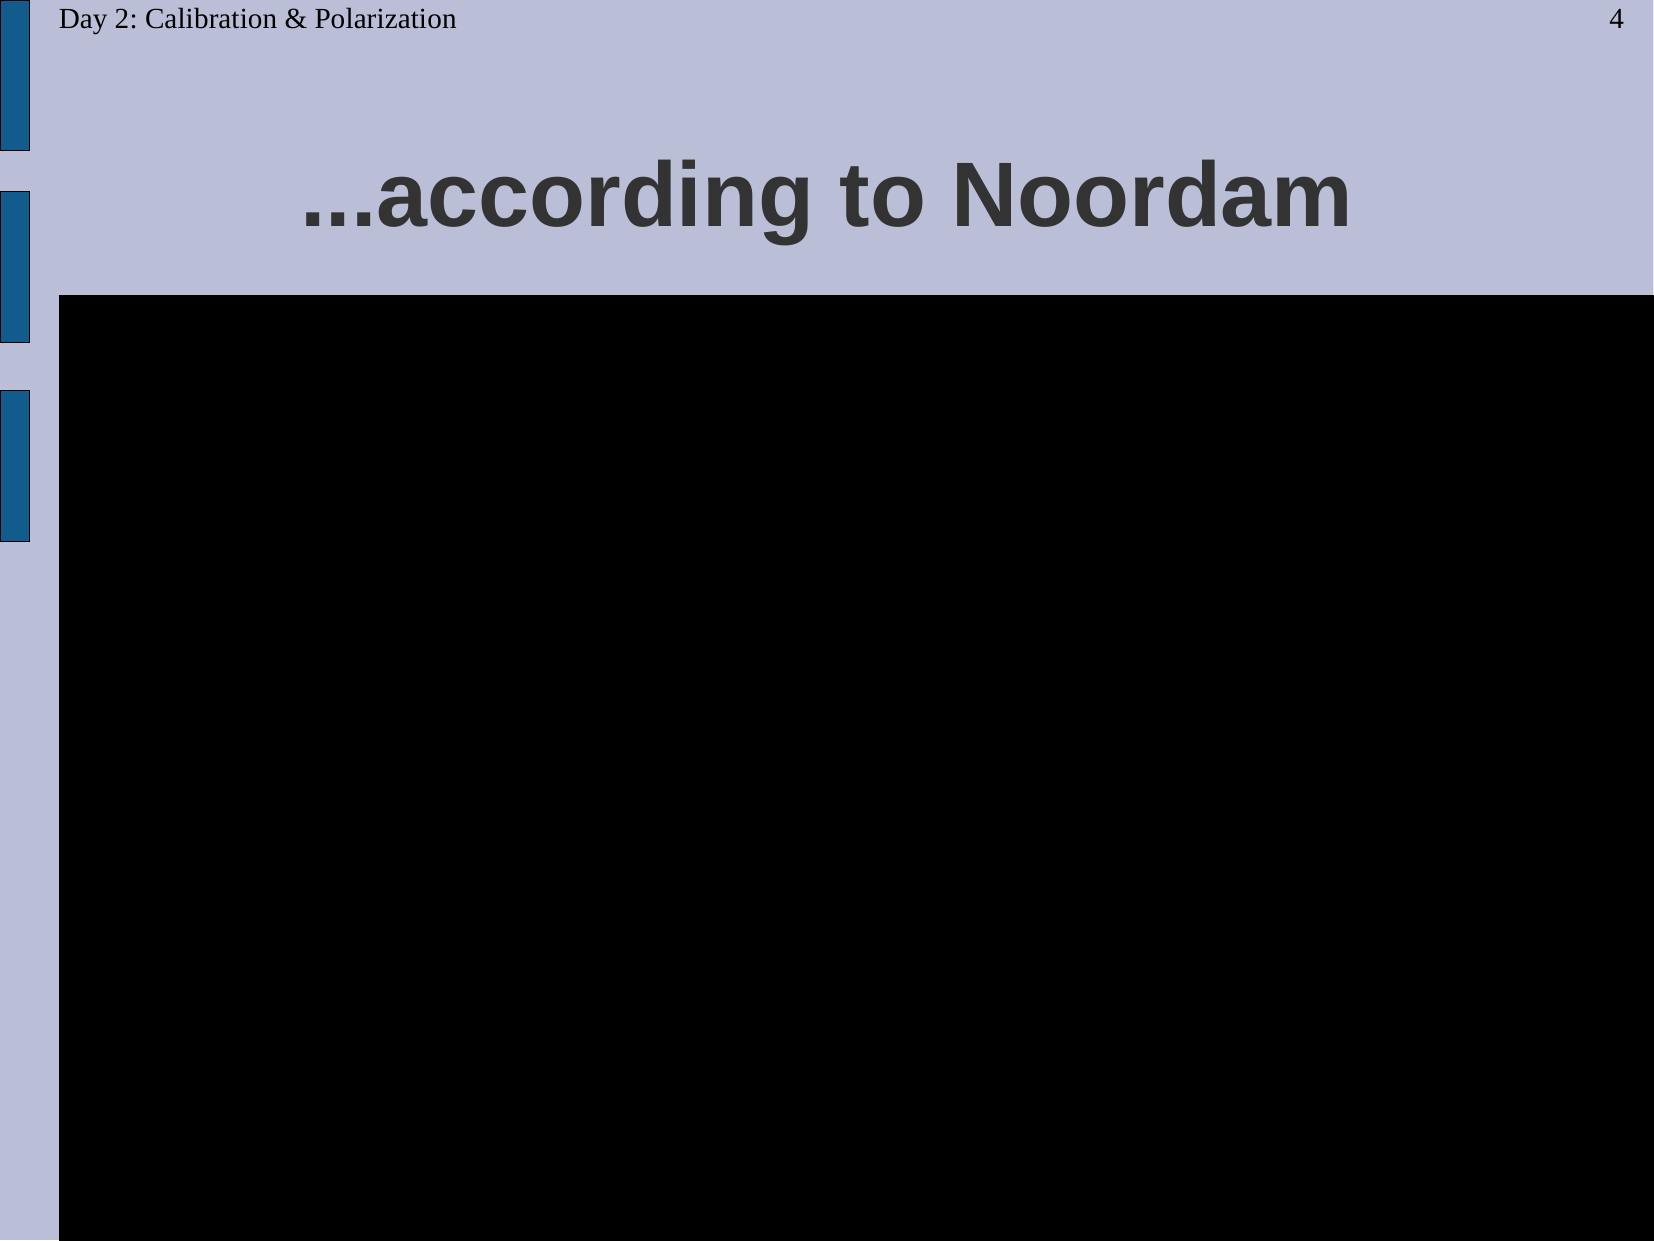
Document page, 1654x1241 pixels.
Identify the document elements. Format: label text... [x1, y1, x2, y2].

text_box [59, 295, 1654, 1241]
title ...according to Noordam [121, 98, 1534, 291]
